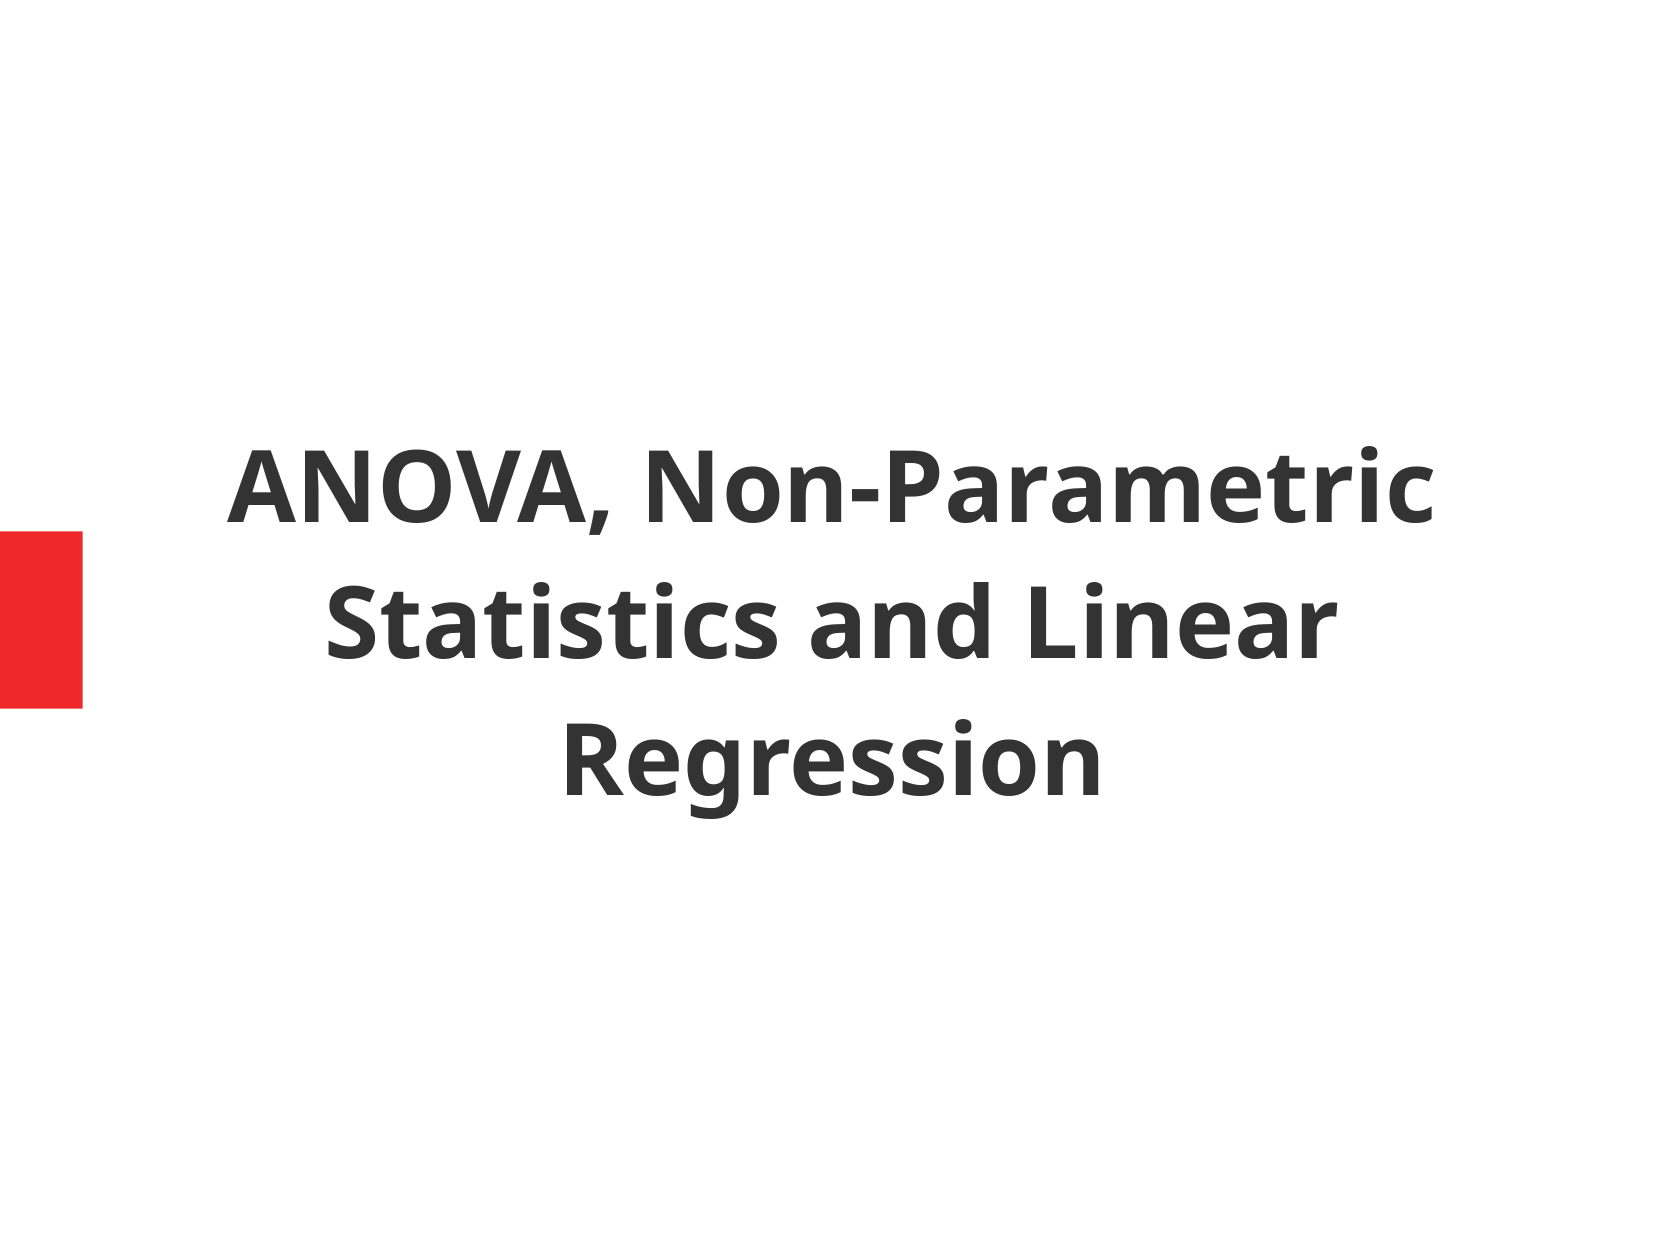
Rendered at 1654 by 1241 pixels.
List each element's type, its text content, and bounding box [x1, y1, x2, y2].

title ANOVA, Non-Parametric Statistics and Linear Regression [129, 445, 1536, 795]
